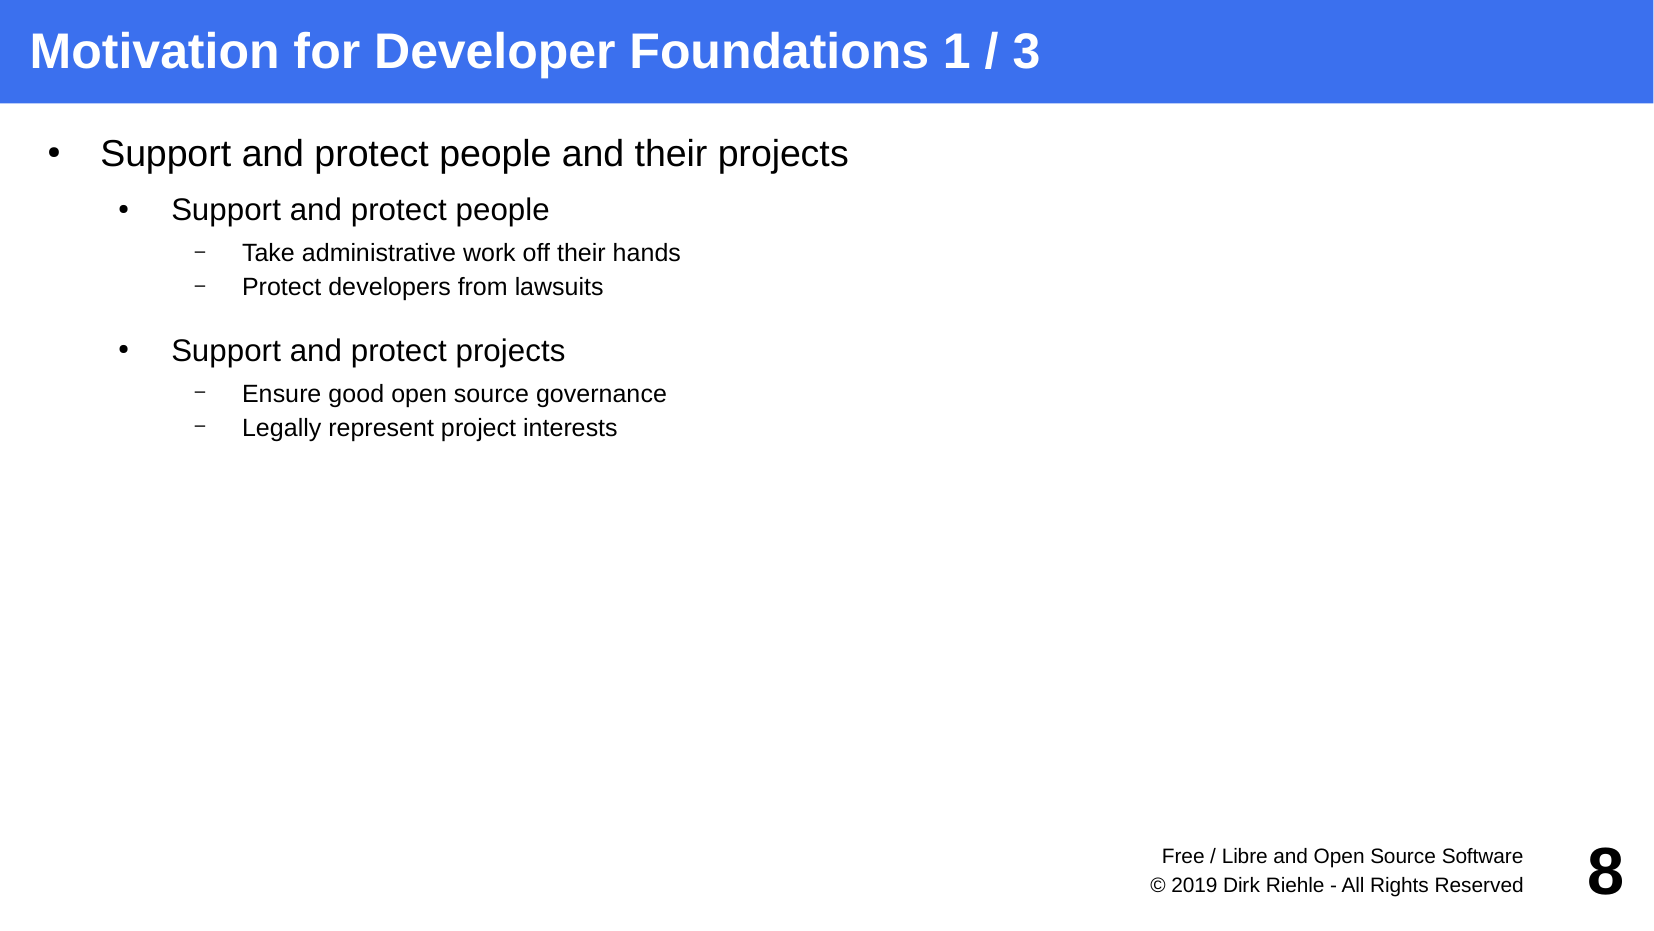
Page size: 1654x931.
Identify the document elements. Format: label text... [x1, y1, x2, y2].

list Support and protect people and their projects Support and protect people Take administrative work off their hands Protect developers from lawsuits Support and protect projects Ensure good open source governance Legally represent project interests [29, 132, 1625, 813]
title Motivation for Developer Foundations 1 / 3 [0, 0, 1654, 104]
